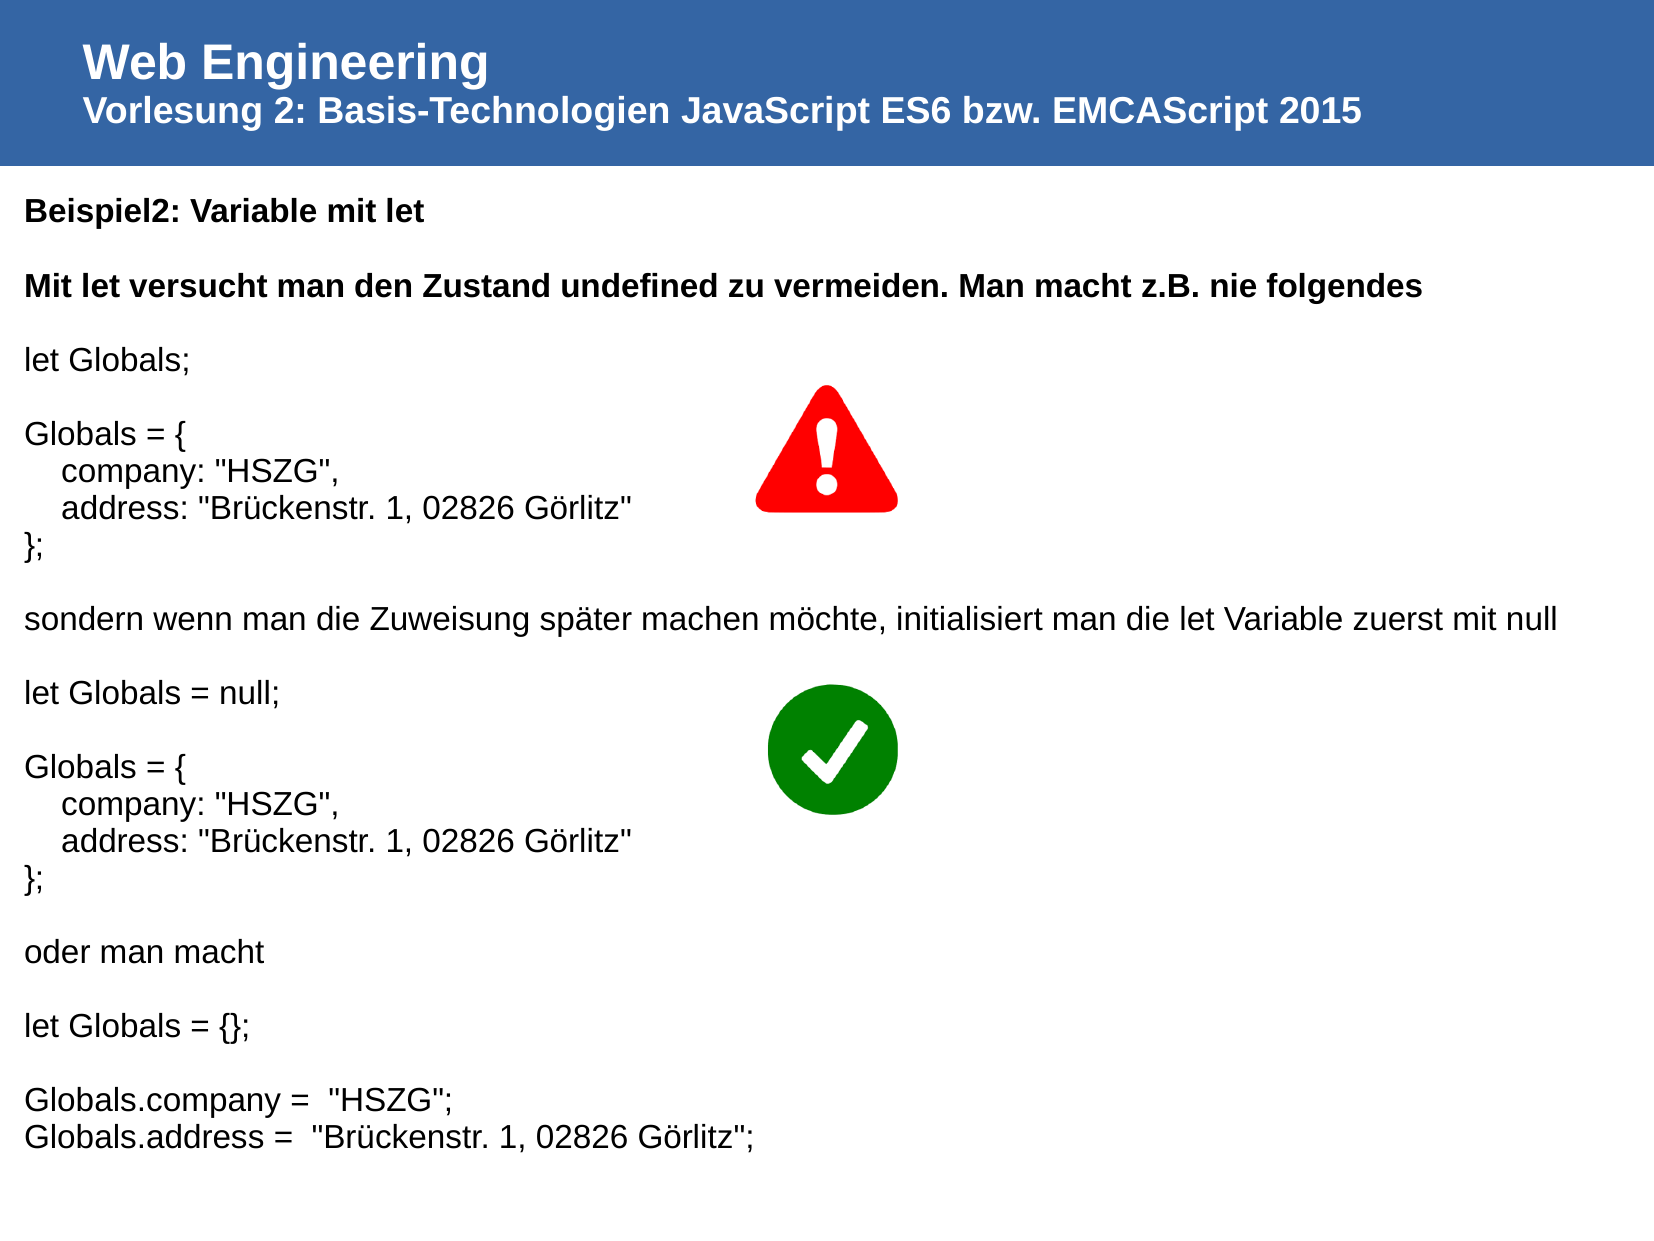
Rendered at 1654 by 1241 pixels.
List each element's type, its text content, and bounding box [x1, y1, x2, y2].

picture [755, 377, 898, 520]
title Web Engineering Vorlesung 2: Basis-Technologien JavaScript ES6 bzw. EMCAScript 2015 [82, 0, 1571, 166]
picture [767, 684, 898, 815]
text_box Beispiel2: Variable mit let Mit let versucht man den Zustand undefined zu vermeiden. Man macht z.B. nie folgendes let Globals; Globals = { company: "HSZG", address: "Brückenstr. 1, 02826 Görlitz" }; sondern wenn man die Zuweisung später machen möchte, initialisiert man die let Variable zuerst mit null let Globals = null; Globals = { company: "HSZG", address: "Brückenstr. 1, 02826 Görlitz" }; oder man macht let Globals = {}; Globals.company = "HSZG"; Globals.address = "Brückenstr. 1, 02826 Görlitz"; [9, 185, 1576, 1241]
